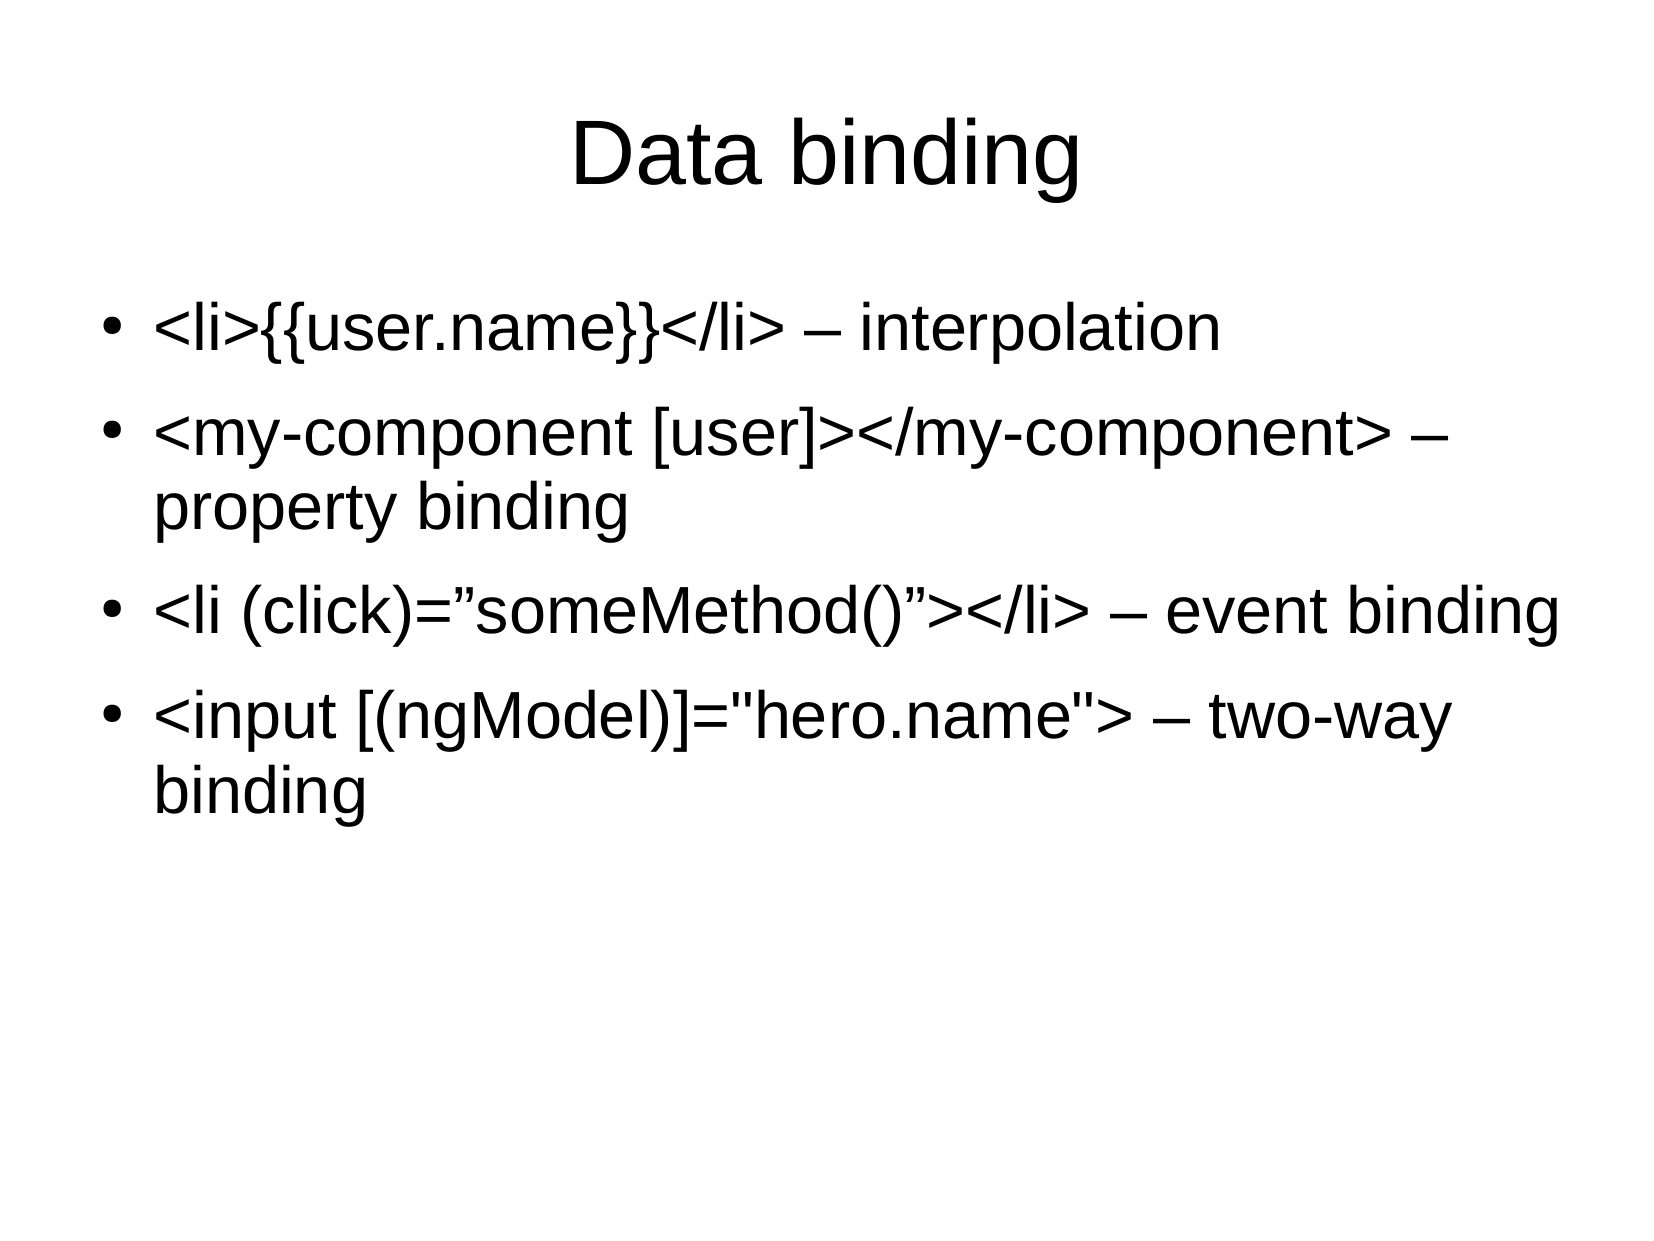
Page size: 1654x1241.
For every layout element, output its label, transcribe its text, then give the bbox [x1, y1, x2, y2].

title Data binding [82, 49, 1571, 257]
list <li>{{user.name}}</li> – interpolation <my-component [user]></my-component> – property binding <li (click)=”someMethod()”></li> – event binding <input [(ngModel)]="hero.name"> – two-way binding [82, 290, 1571, 1010]
